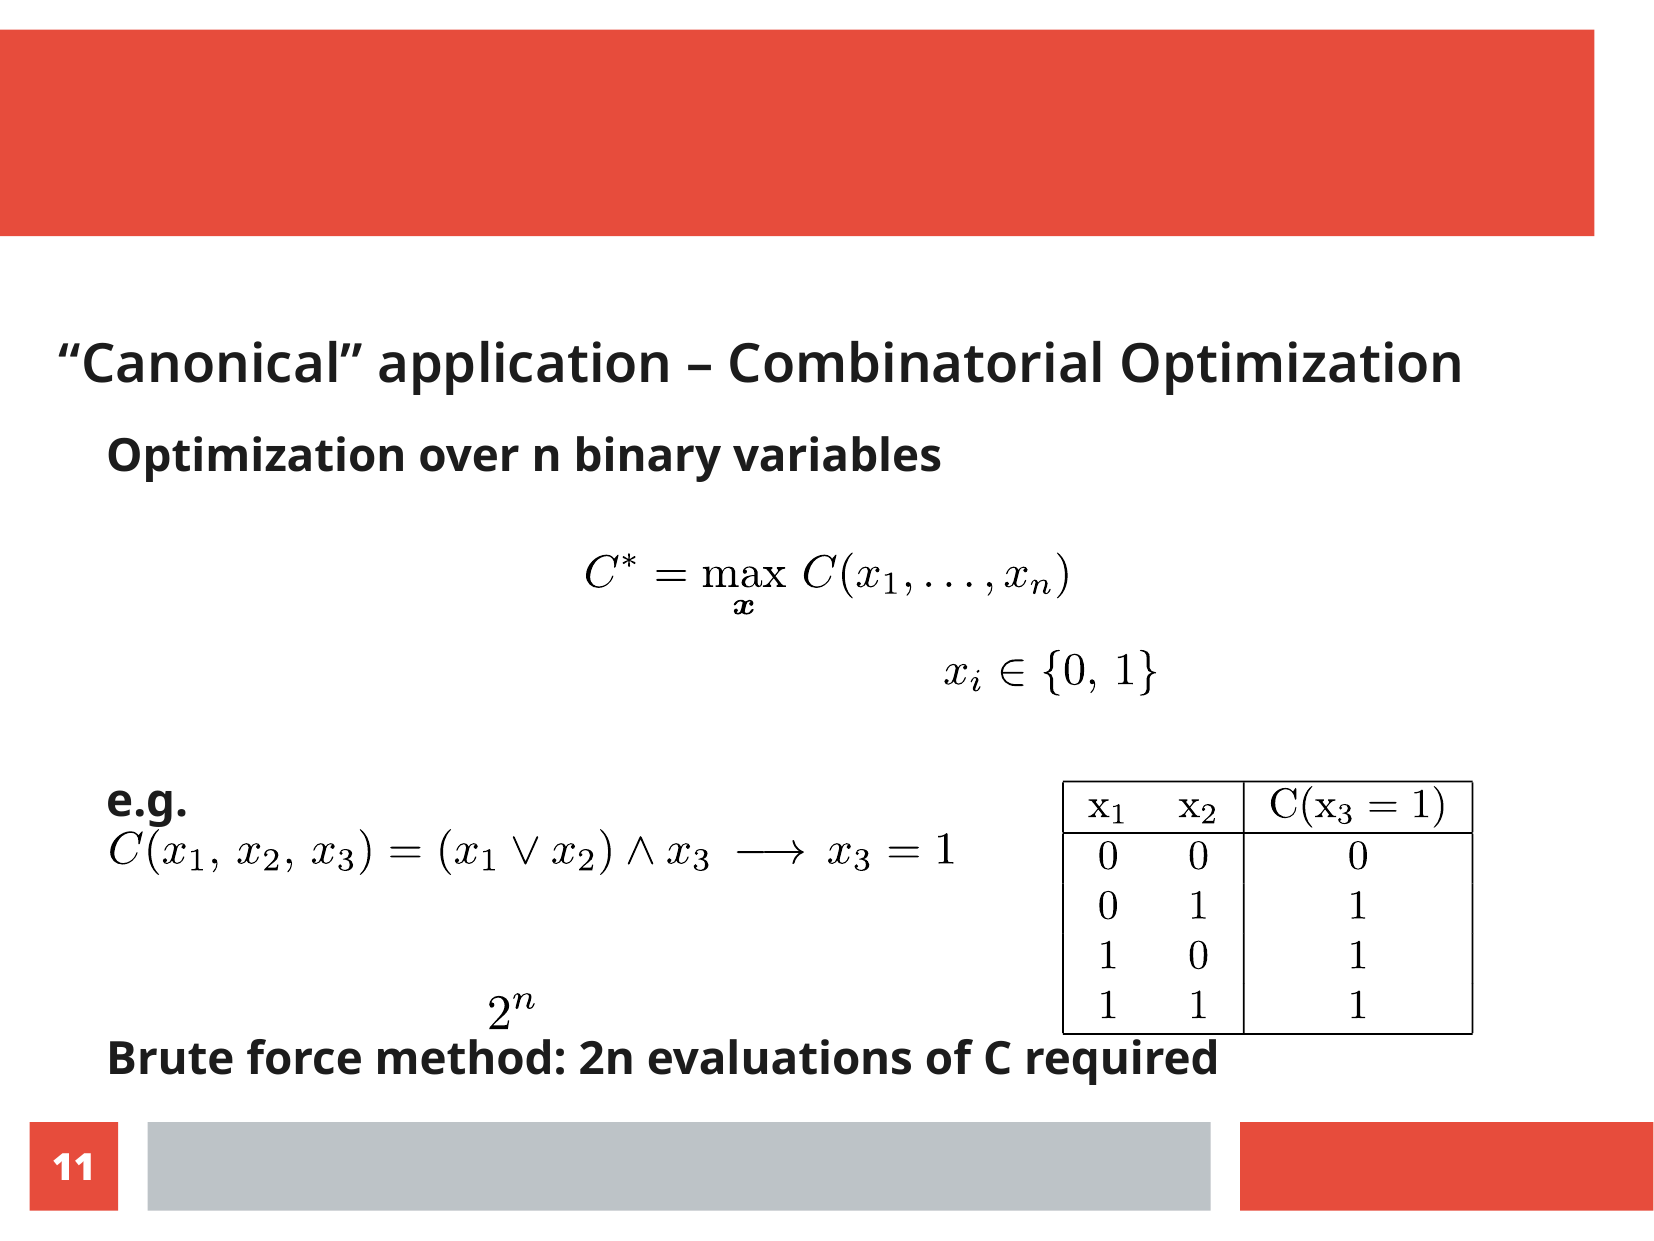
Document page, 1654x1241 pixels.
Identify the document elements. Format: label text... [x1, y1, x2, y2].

text_box [693, 849, 709, 871]
text_box [938, 833, 954, 864]
text_box [264, 849, 279, 871]
text_box [733, 599, 754, 615]
text_box [338, 849, 354, 871]
text_box [1139, 649, 1157, 696]
text_box [1089, 679, 1096, 694]
text_box [586, 554, 619, 588]
text_box [212, 858, 218, 873]
text_box [986, 581, 993, 596]
text_box [286, 858, 293, 873]
text_box [237, 843, 261, 864]
text_box [512, 836, 539, 865]
text_box [1000, 659, 1024, 687]
text_box [1064, 653, 1085, 686]
text_box [856, 566, 880, 588]
text_box [1117, 653, 1133, 685]
text_box [578, 849, 594, 871]
text_box [905, 581, 912, 596]
text_box [148, 829, 160, 875]
text_box [440, 829, 452, 875]
text_box [191, 849, 203, 871]
list “Canonical” application – Combinatorial Optimization Optimization over n binary variables e.g. Brute force method: 2n evaluations of C required [59, 324, 1565, 1093]
text_box [600, 829, 611, 875]
text_box [483, 849, 495, 871]
text_box [552, 843, 576, 864]
text_box [944, 663, 968, 685]
text_box [803, 554, 837, 588]
text_box [884, 572, 897, 594]
text_box [162, 843, 186, 864]
text_box [828, 843, 851, 864]
text_box [454, 843, 478, 864]
text_box [1062, 780, 1474, 1035]
text_box [110, 831, 143, 865]
text_box [1043, 649, 1060, 696]
text_box [359, 829, 371, 875]
text_box [311, 843, 335, 864]
text_box [736, 840, 804, 865]
text_box [854, 849, 870, 871]
text_box [482, 980, 544, 1044]
text_box [627, 836, 654, 865]
text_box [741, 566, 786, 588]
text_box [1056, 552, 1068, 599]
text_box [667, 843, 691, 864]
text_box [842, 552, 853, 599]
text_box [970, 677, 981, 692]
text_box [1030, 579, 1051, 595]
text_box [622, 553, 636, 568]
text_box [702, 566, 739, 587]
text_box [1004, 566, 1028, 588]
